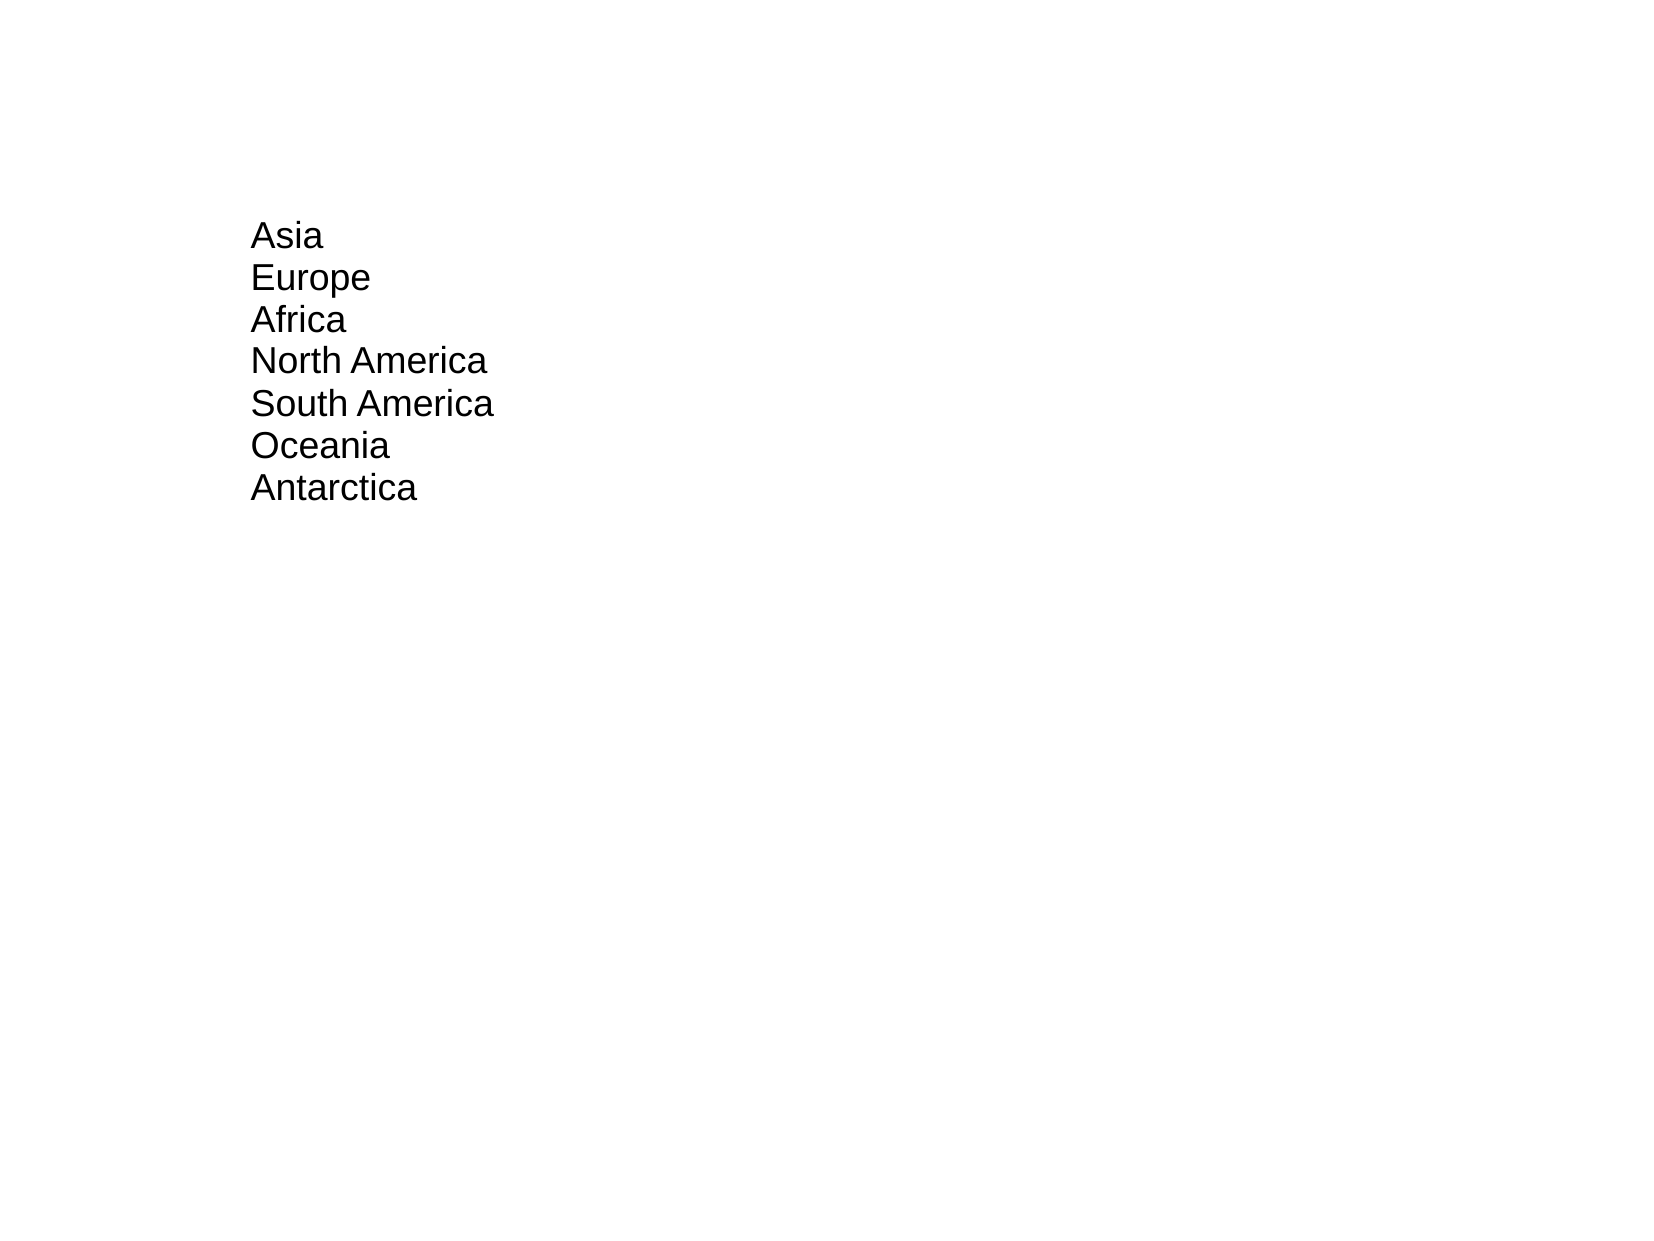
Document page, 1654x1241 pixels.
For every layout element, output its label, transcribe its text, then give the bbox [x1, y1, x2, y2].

text_box Asia Europe Africa North America South America Oceania Antarctica [235, 206, 1034, 516]
